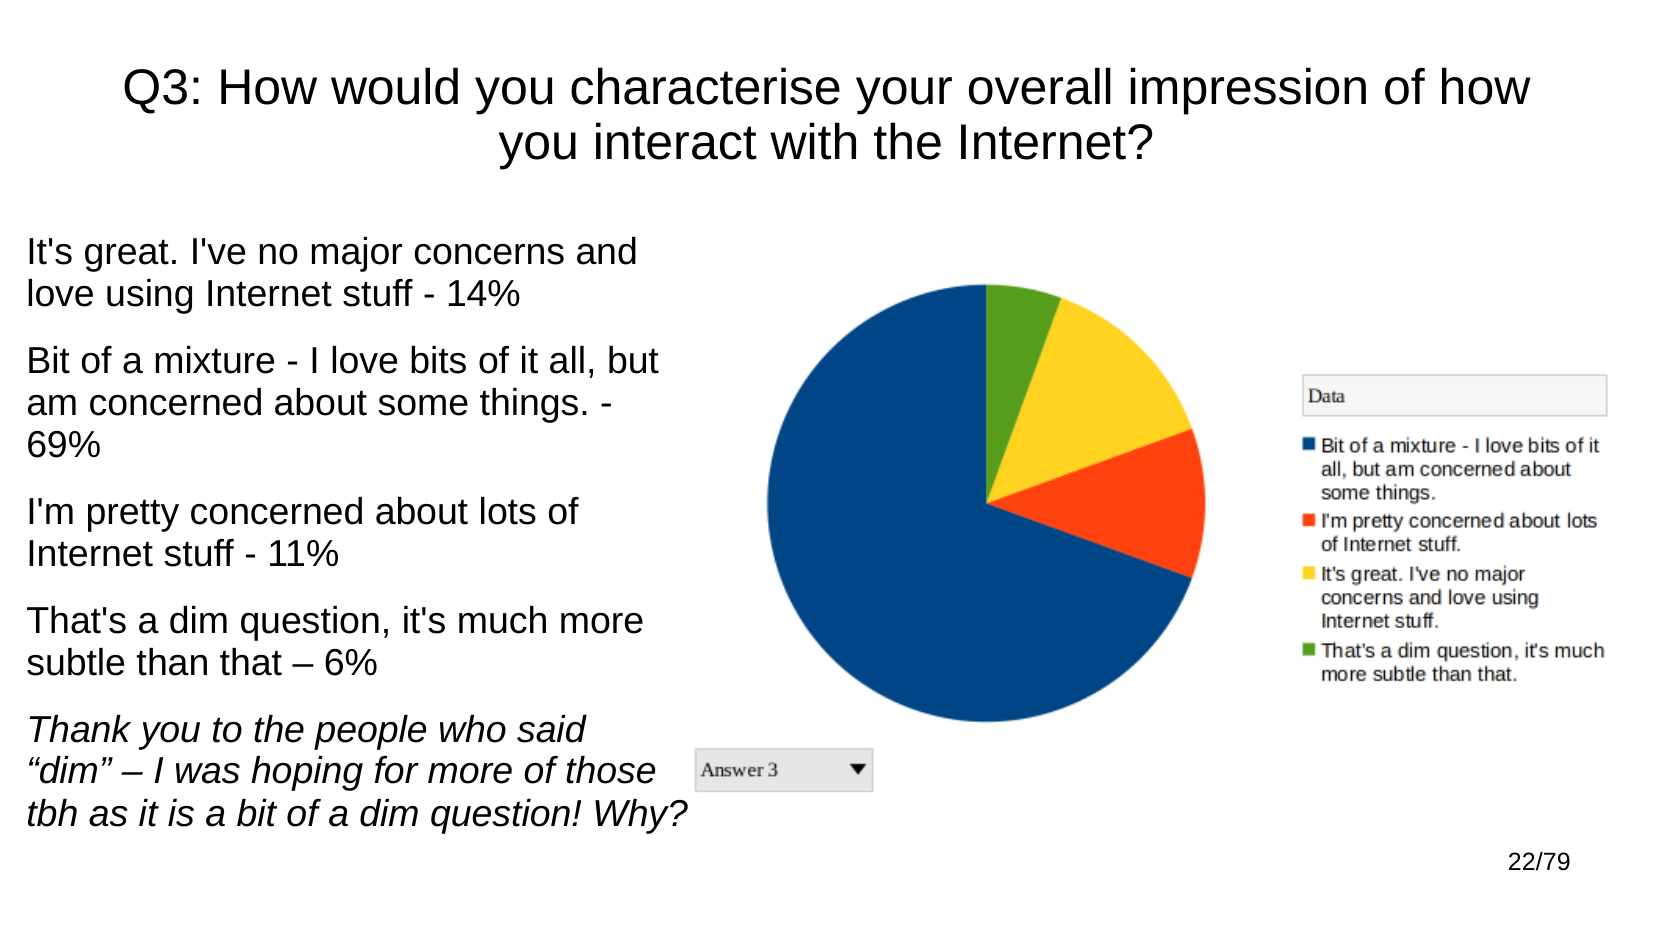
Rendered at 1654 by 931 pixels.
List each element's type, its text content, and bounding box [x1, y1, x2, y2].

text_box It's great. I've no major concerns and love using Internet stuff - 14% Bit of a mixture - I love bits of it all, but am concerned about some things. - 69% I'm pretty concerned about lots of Internet stuff - 11% That's a dim question, it's much more subtle than that – 6% Thank you to the people who said “dim” – I was hoping for more of those tbh as it is a bit of a dim question! Why? [11, 223, 709, 926]
title Q3: How would you characterise your overall impression of how you interact with the Internet? [82, 37, 1571, 193]
picture [678, 265, 1625, 797]
